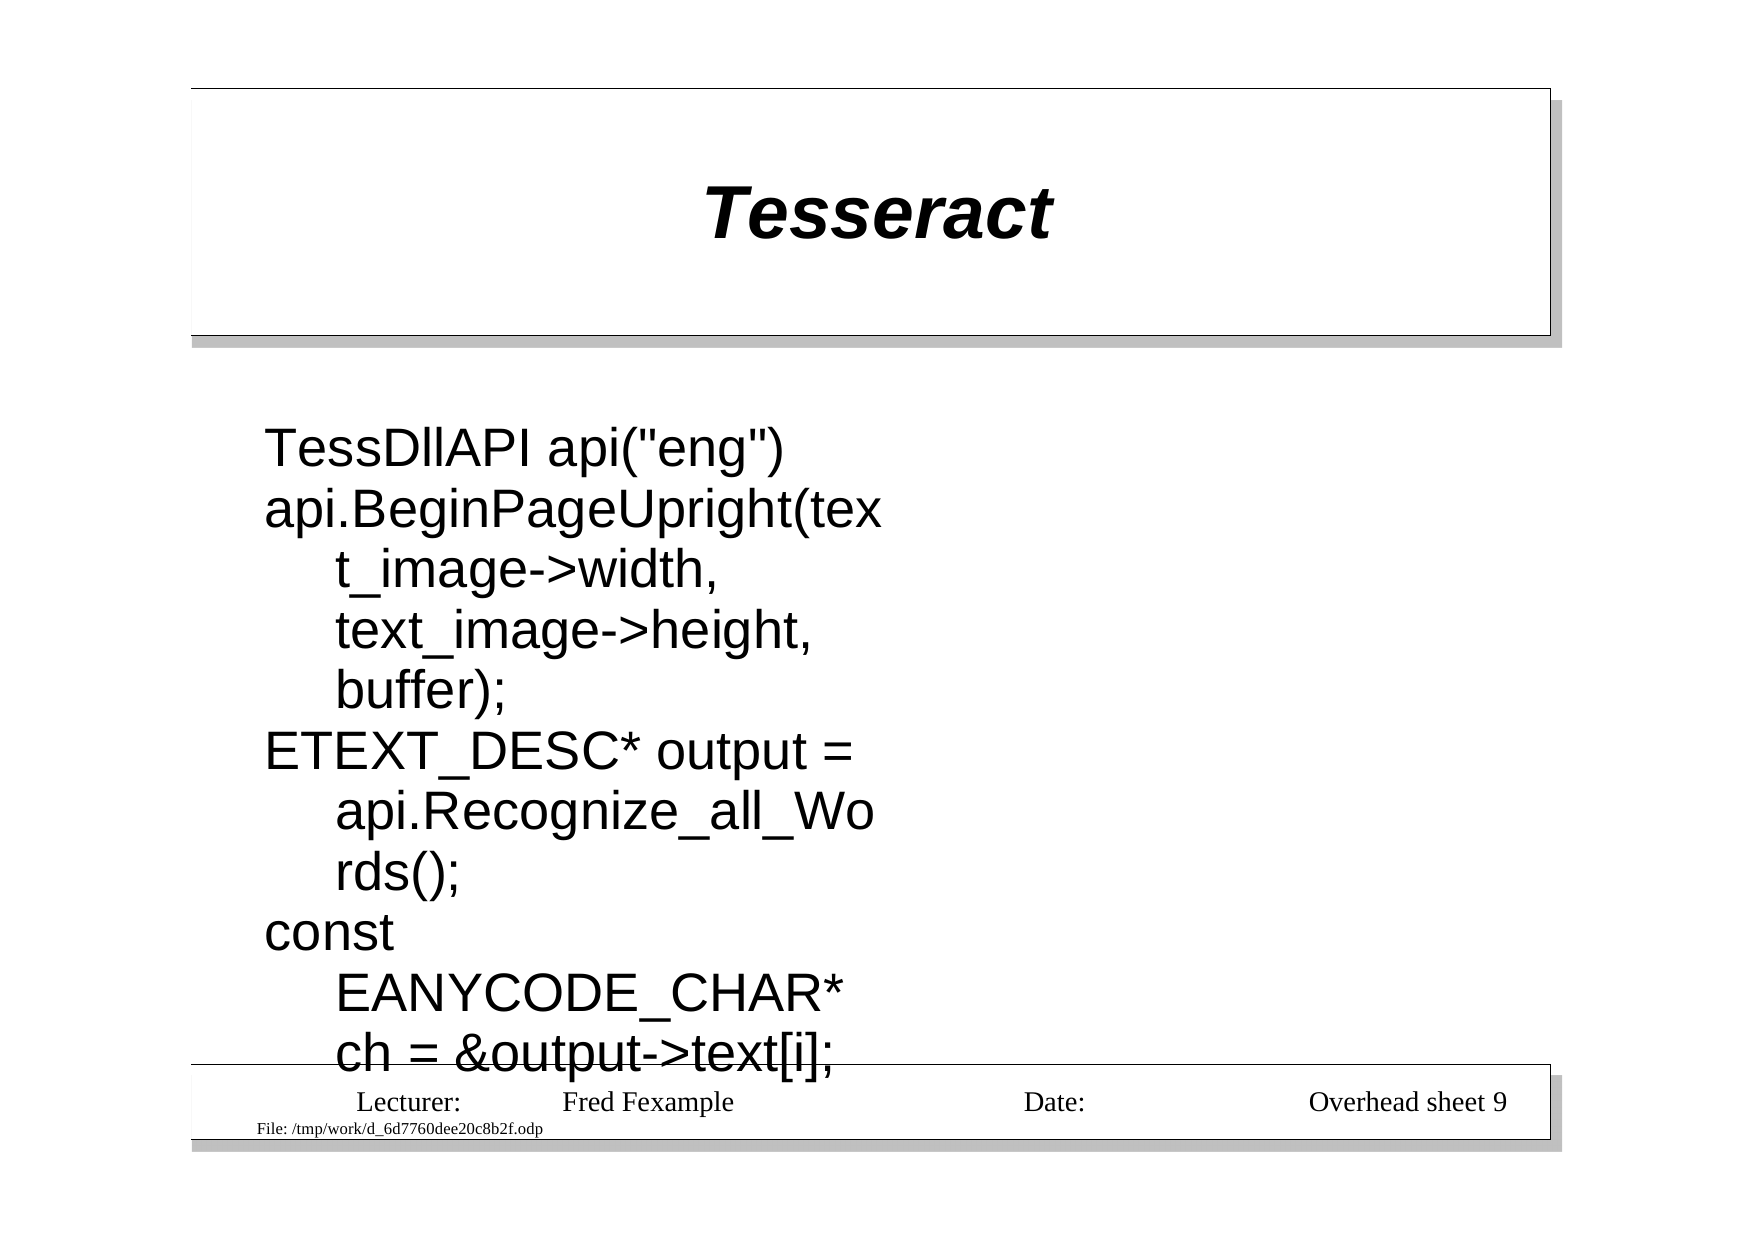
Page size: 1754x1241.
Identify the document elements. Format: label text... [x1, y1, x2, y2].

list TessDllAPI api("eng") api.BeginPageUpright(text_image->width, text_image->height, buffer); ETEXT_DESC* output = api.Recognize_all_Words(); const EANYCODE_CHAR* ch = &output->text[i]; [252, 417, 892, 1144]
title Tesseract [191, 88, 1562, 337]
